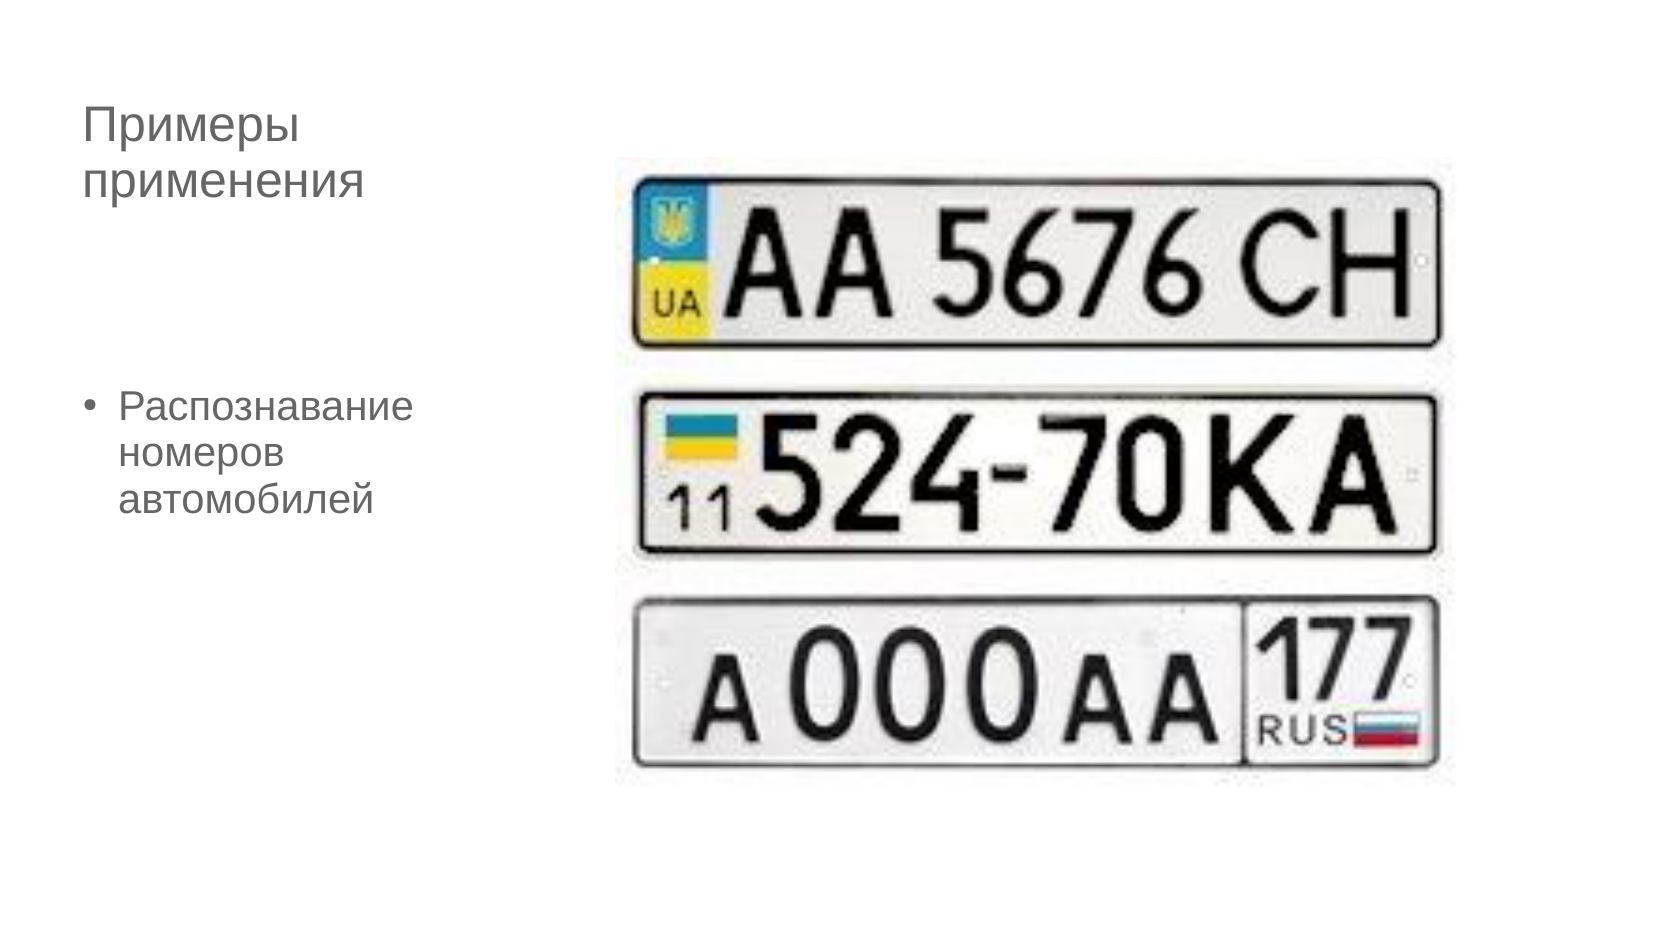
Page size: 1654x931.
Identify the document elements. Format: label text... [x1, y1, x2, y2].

title Распознавание номеров автомобилей [82, 349, 496, 556]
picture [615, 157, 1464, 796]
title Примеры применения [82, 49, 526, 256]
